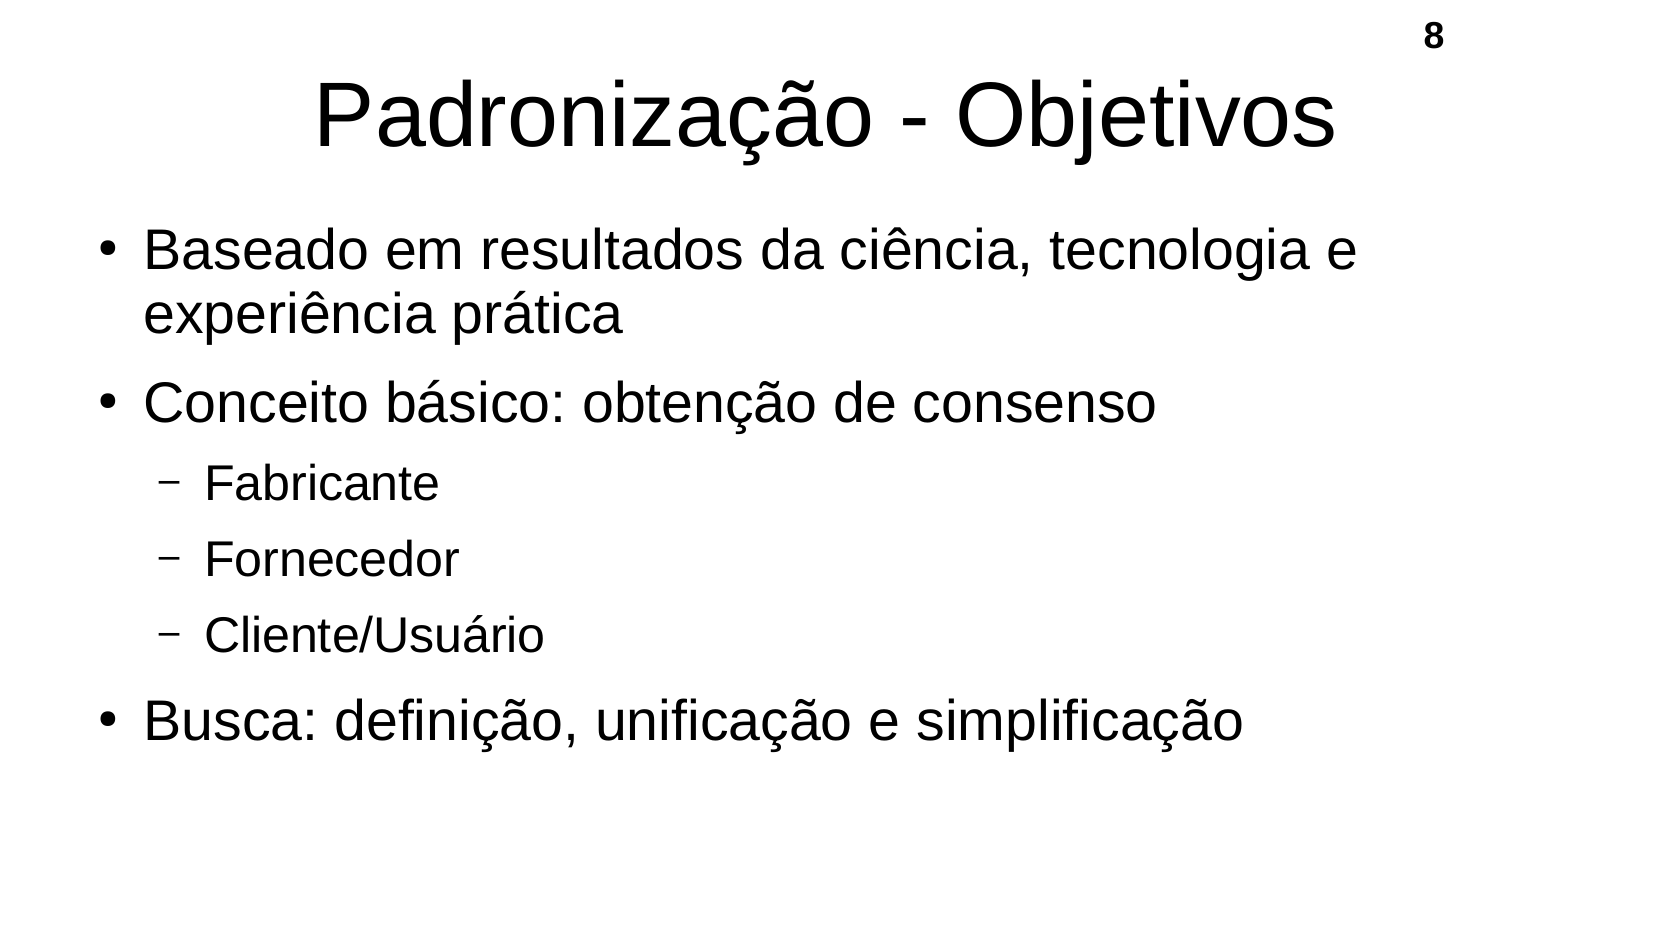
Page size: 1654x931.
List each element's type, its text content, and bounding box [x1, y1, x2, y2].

text_box <número> [1408, 0, 1654, 71]
list Baseado em resultados da ciência, tecnologia e experiência prática Conceito básico: obtenção de consenso Fabricante Fornecedor Cliente/Usuário Busca: definição, unificação e simplificação [82, 217, 1571, 758]
title Padronização - Objetivos [82, 37, 1571, 193]
